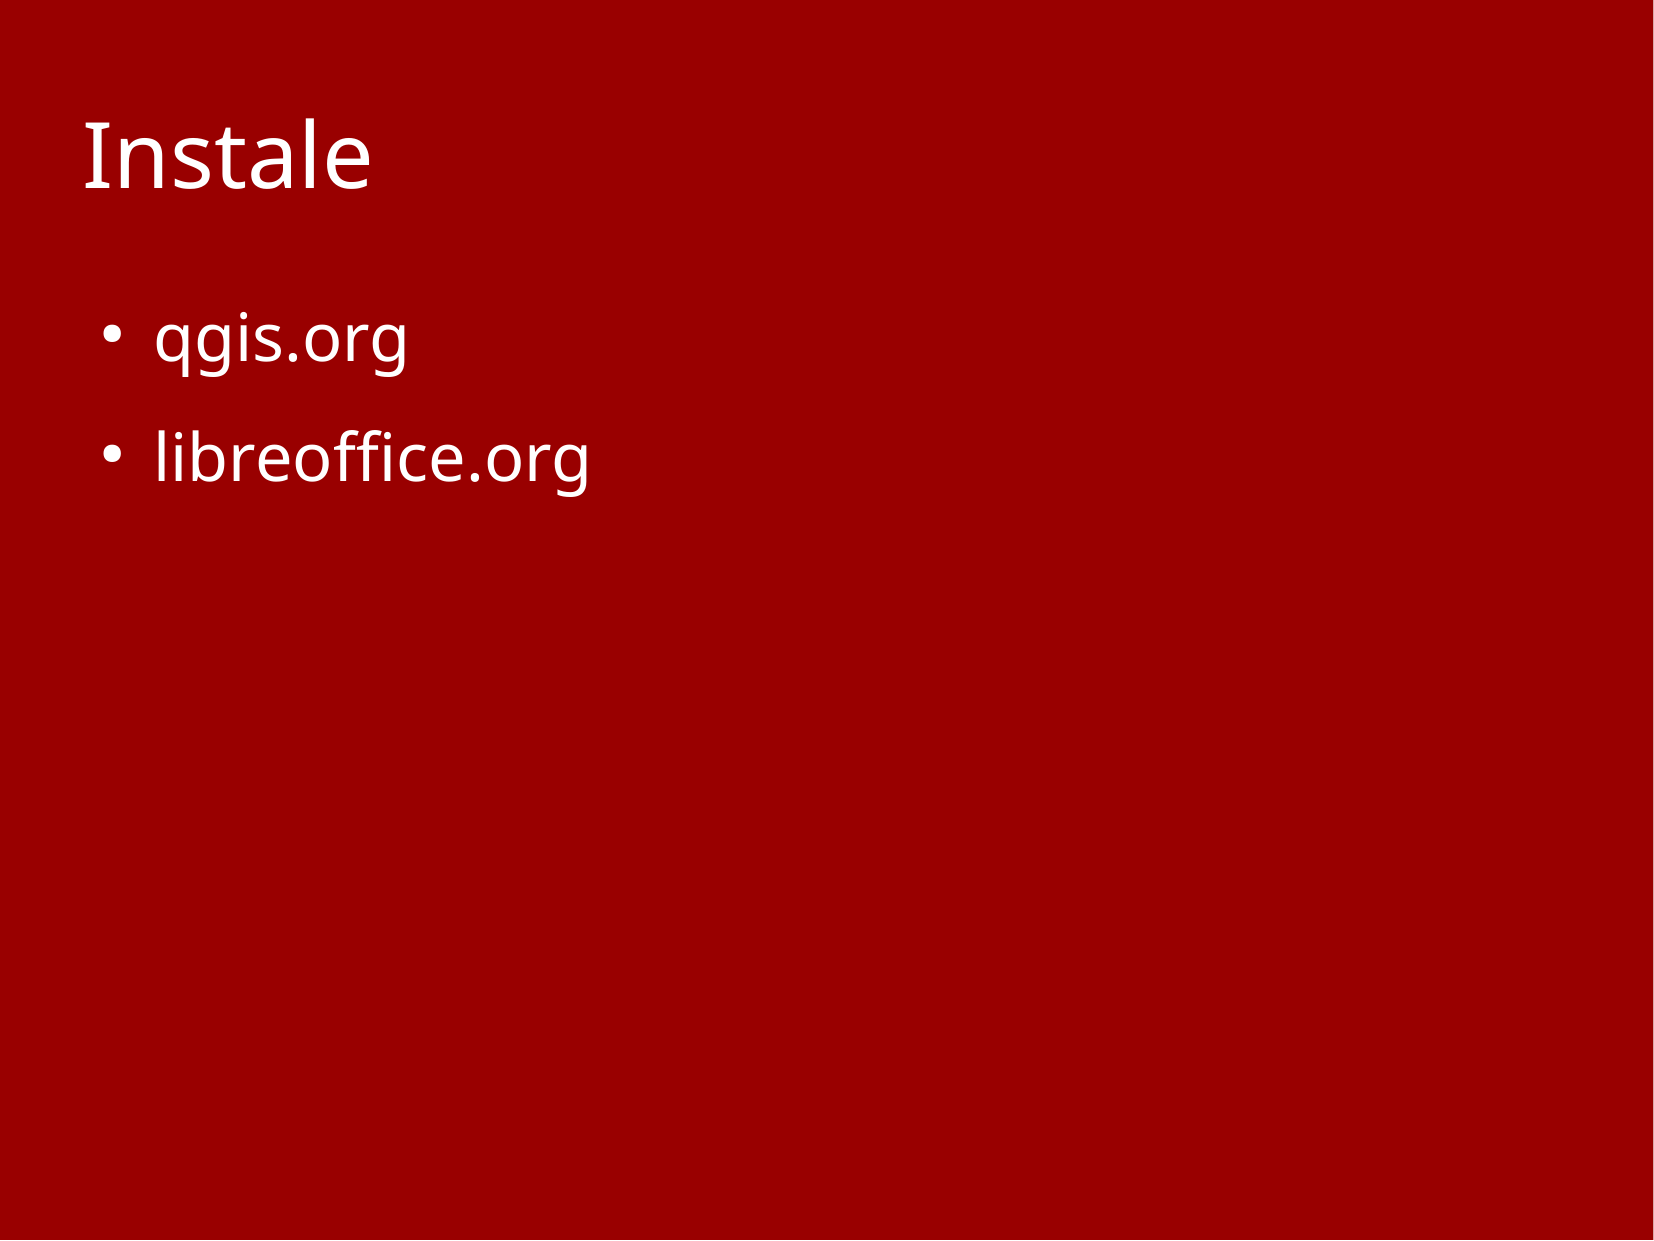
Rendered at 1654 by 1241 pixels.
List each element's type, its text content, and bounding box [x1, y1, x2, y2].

title Instale [82, 49, 1571, 257]
list qgis.org libreoffice.org [82, 290, 1571, 1010]
